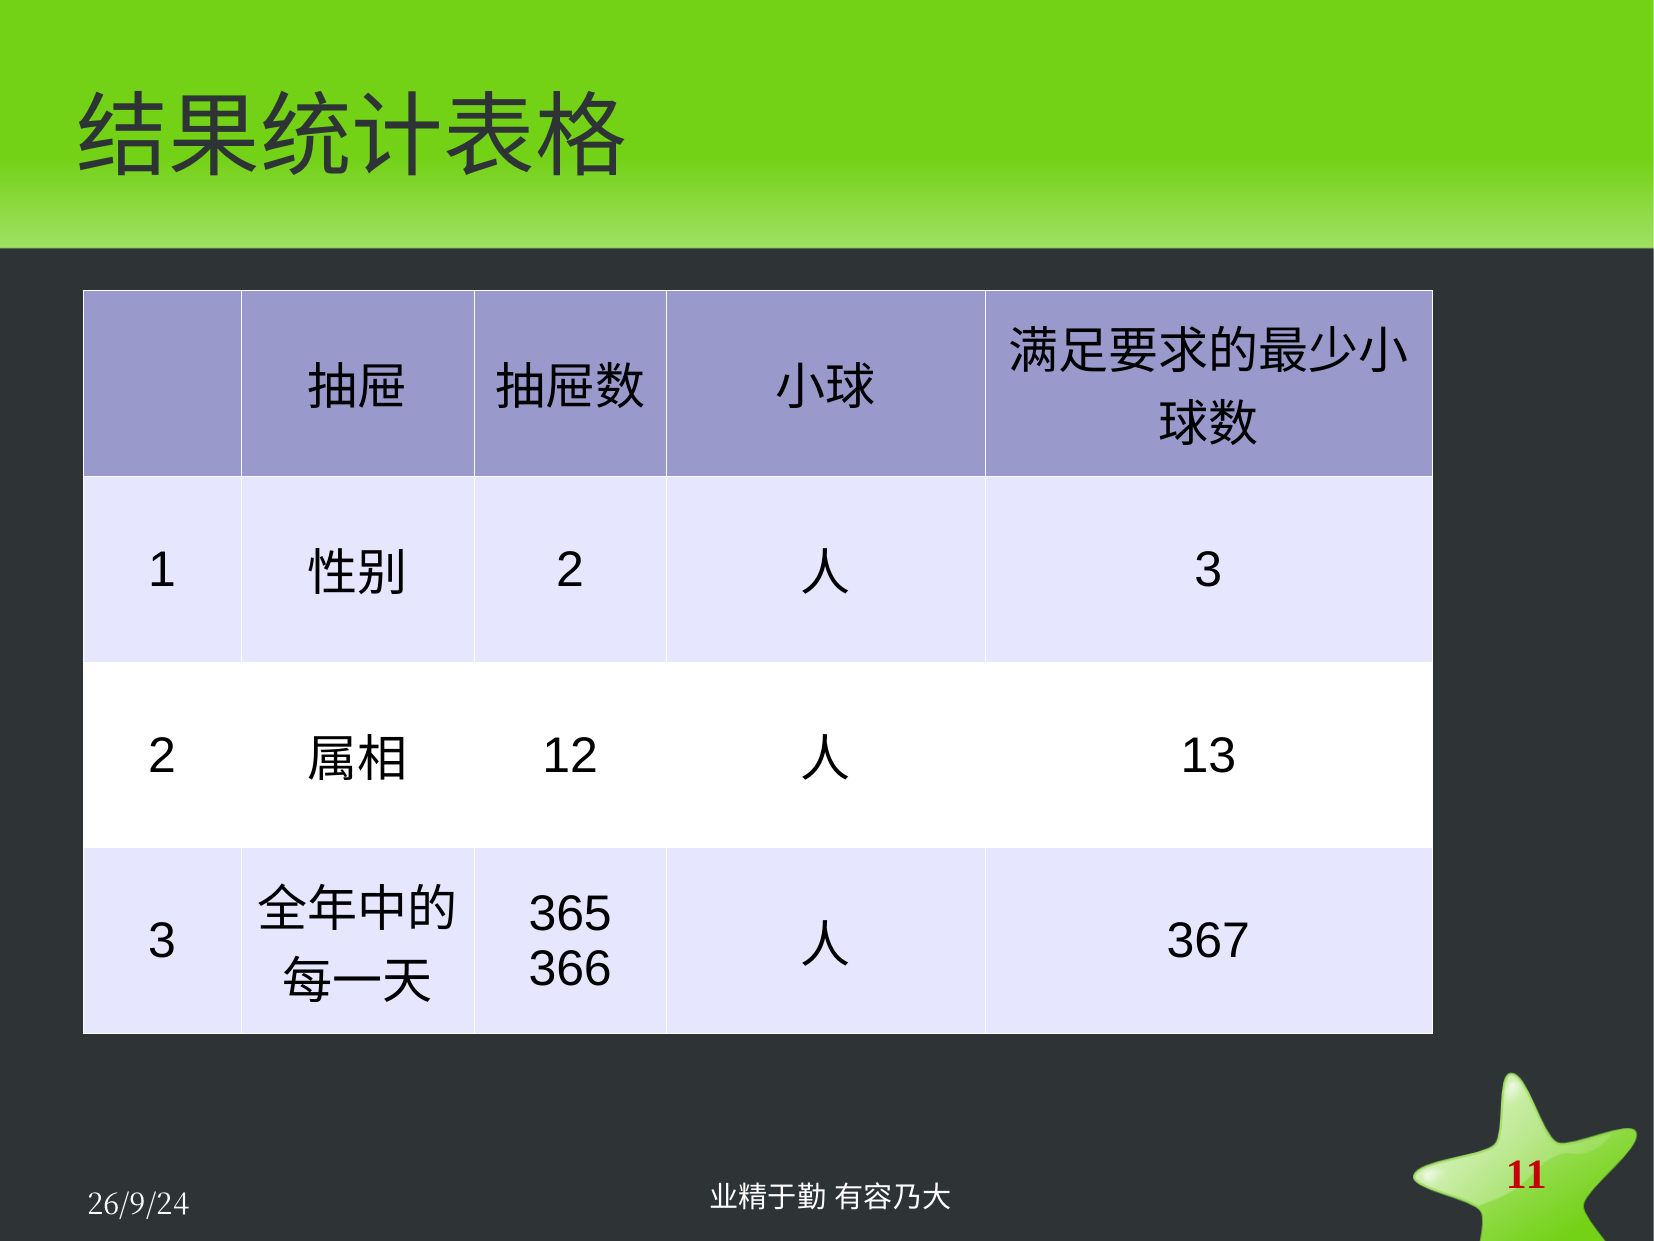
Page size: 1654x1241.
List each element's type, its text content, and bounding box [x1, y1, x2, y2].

table_cell 人 [667, 477, 985, 662]
table_cell 2 [84, 663, 241, 847]
table_header 小球 [667, 291, 985, 476]
table_cell 人 [667, 663, 985, 847]
table_cell 1 [84, 477, 241, 662]
table_cell 性别 [242, 477, 474, 662]
table_cell 367 [986, 848, 1432, 1033]
title 结果统计表格 [76, 29, 1565, 237]
table_header 抽屉数 [475, 291, 666, 476]
table_header 抽屉 [242, 291, 474, 476]
table_cell 属相 [242, 663, 474, 847]
picture [0, 0, 1654, 1241]
table_cell 2 [475, 477, 666, 662]
table_cell 12 [475, 663, 666, 847]
table_header [84, 291, 241, 476]
table_cell 3 [986, 477, 1432, 662]
table_cell 3 [84, 848, 241, 1033]
table_cell 人 [667, 848, 985, 1033]
table_header 满足要求的最少小球数 [986, 291, 1432, 476]
table_cell 全年中的 每一天 [242, 848, 474, 1033]
table_cell 365 366 [475, 848, 666, 1033]
table_cell 13 [986, 663, 1432, 847]
